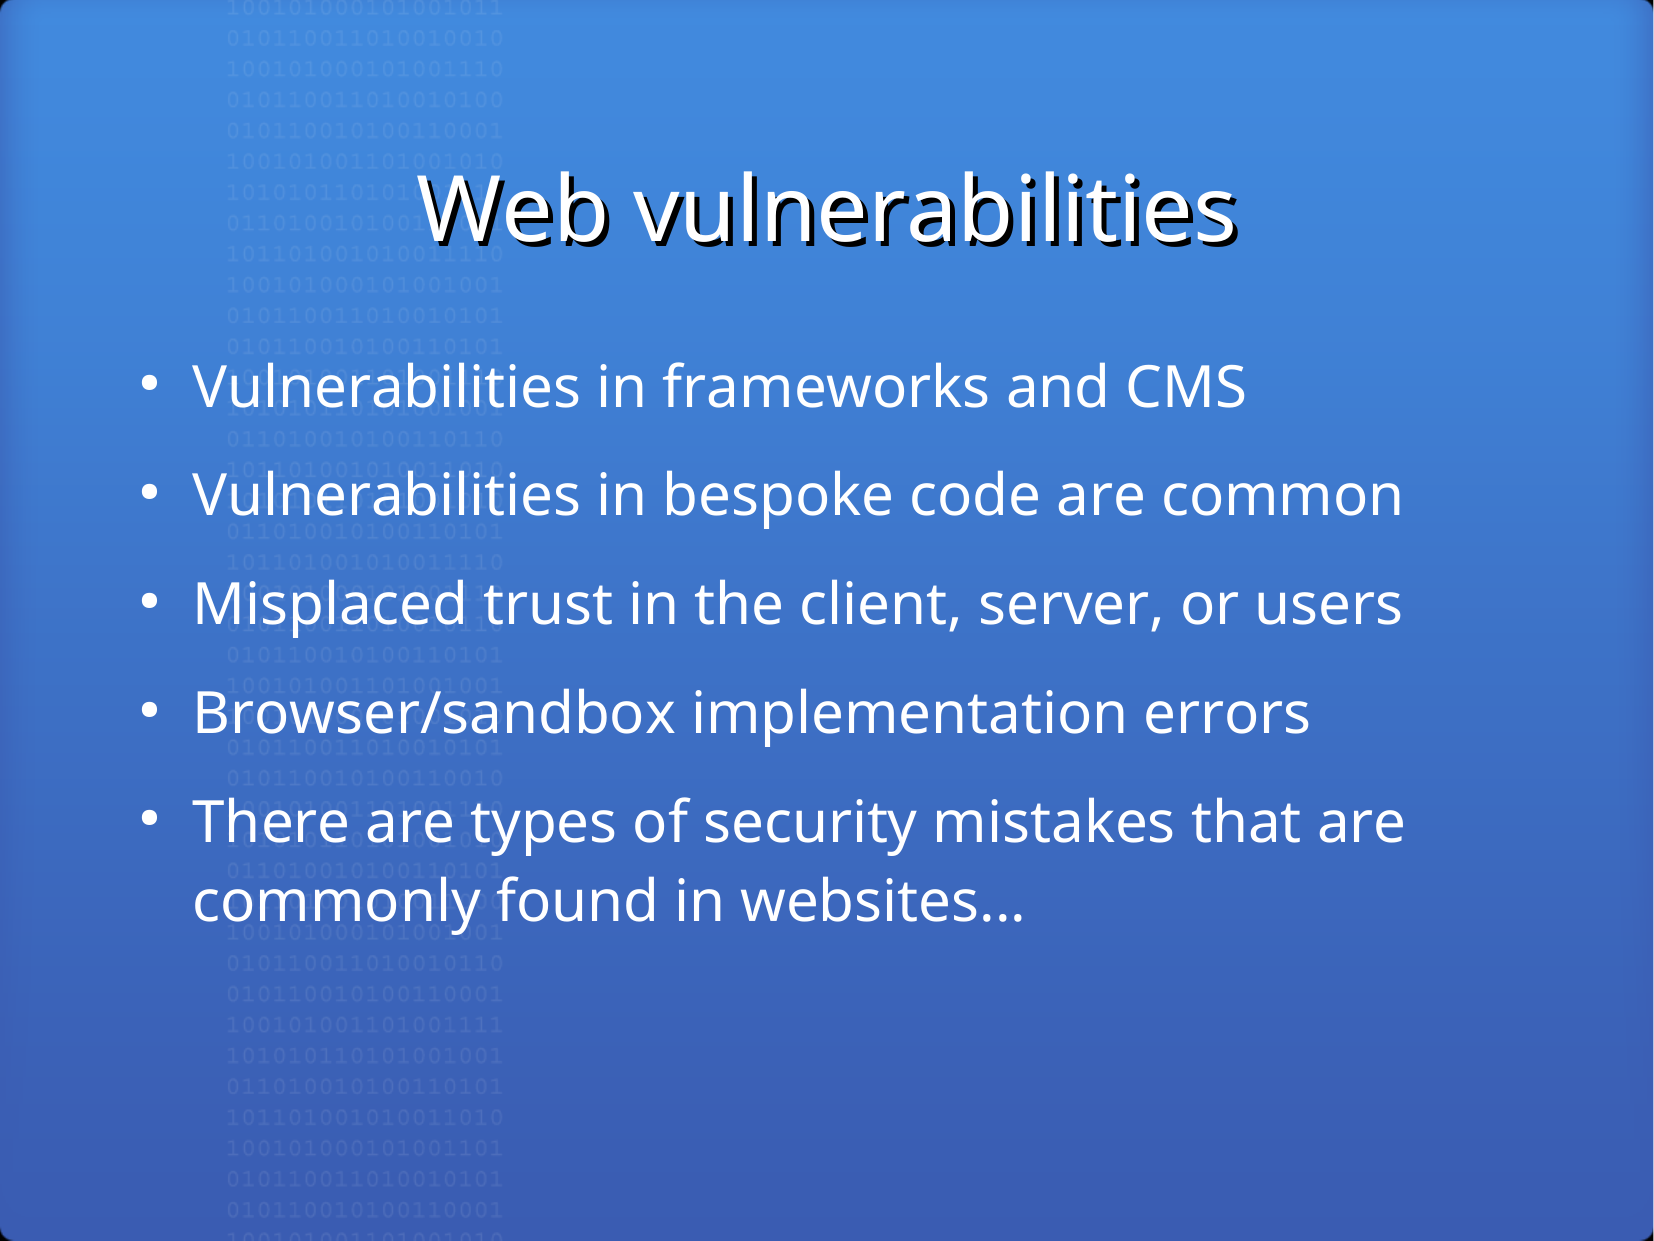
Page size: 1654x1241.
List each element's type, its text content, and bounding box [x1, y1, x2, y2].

title Web vulnerabilities [121, 102, 1534, 310]
picture [0, 0, 1654, 1241]
list Vulnerabilities in frameworks and CMS Vulnerabilities in bespoke code are common Misplaced trust in the client, server, or users Browser/sandbox implementation errors There are types of security mistakes that are commonly found in websites... [121, 344, 1534, 1153]
